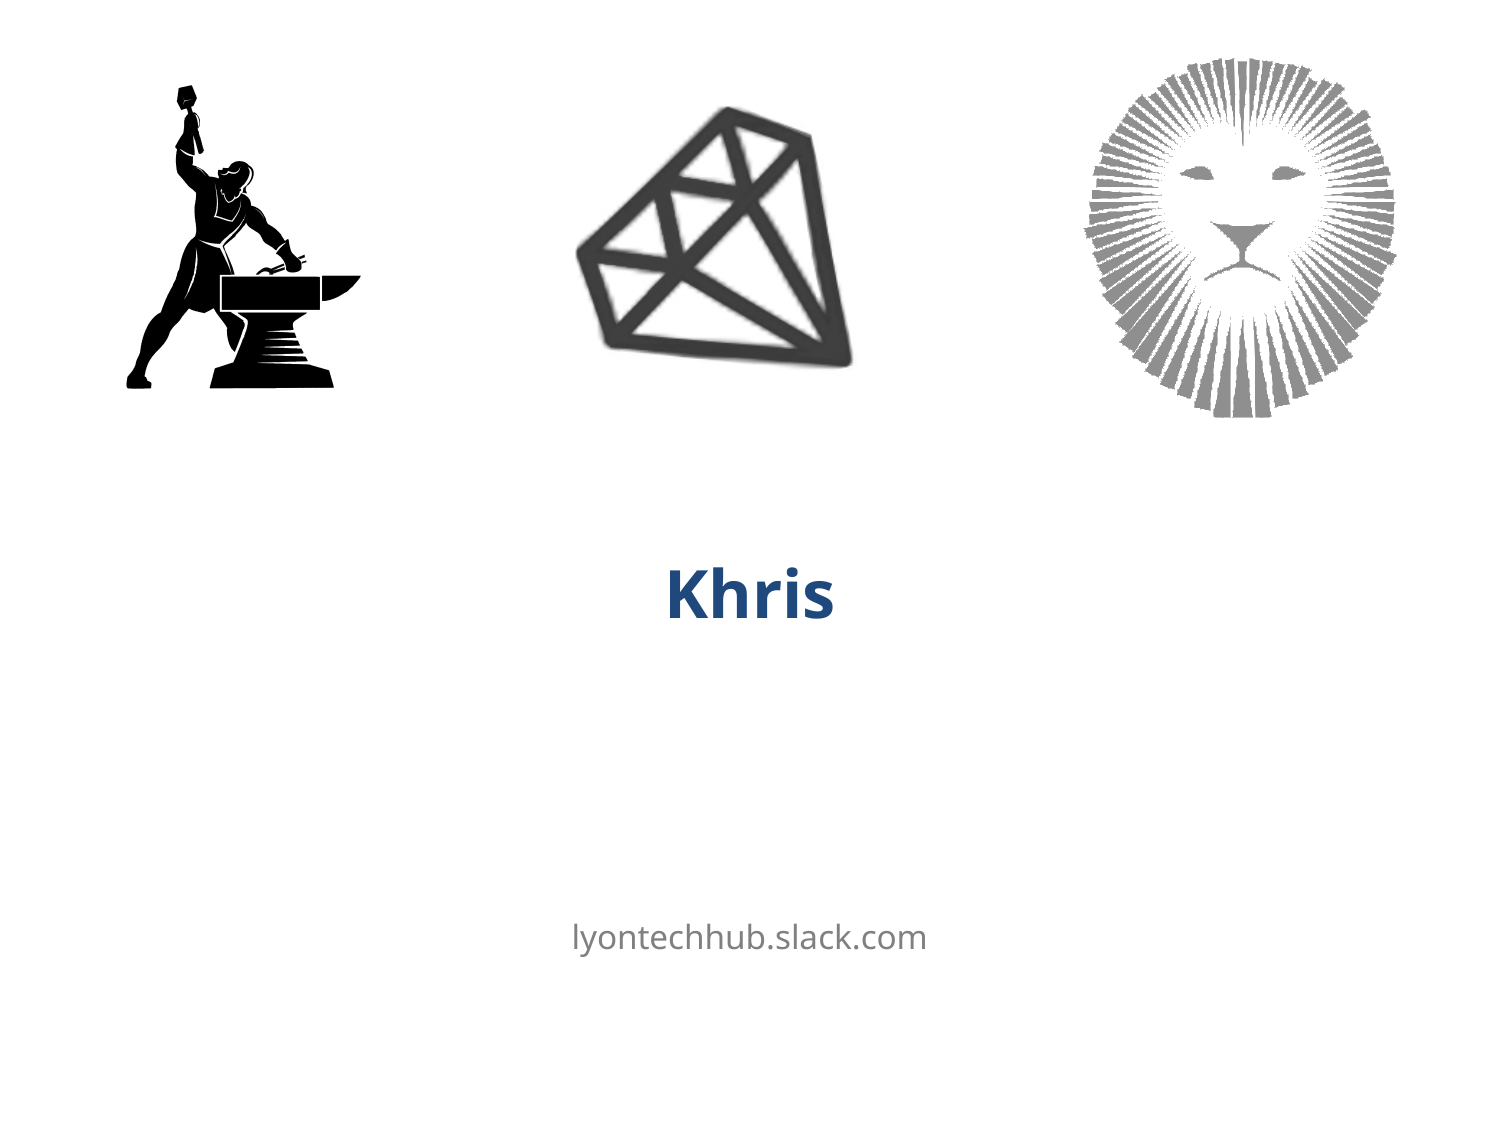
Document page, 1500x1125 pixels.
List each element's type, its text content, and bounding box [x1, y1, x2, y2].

text_box lyontechhub.slack.com [0, 820, 1500, 1053]
text_box Khris [0, 526, 1500, 658]
picture [570, 94, 858, 382]
picture [103, 72, 384, 398]
picture [1044, 42, 1436, 434]
